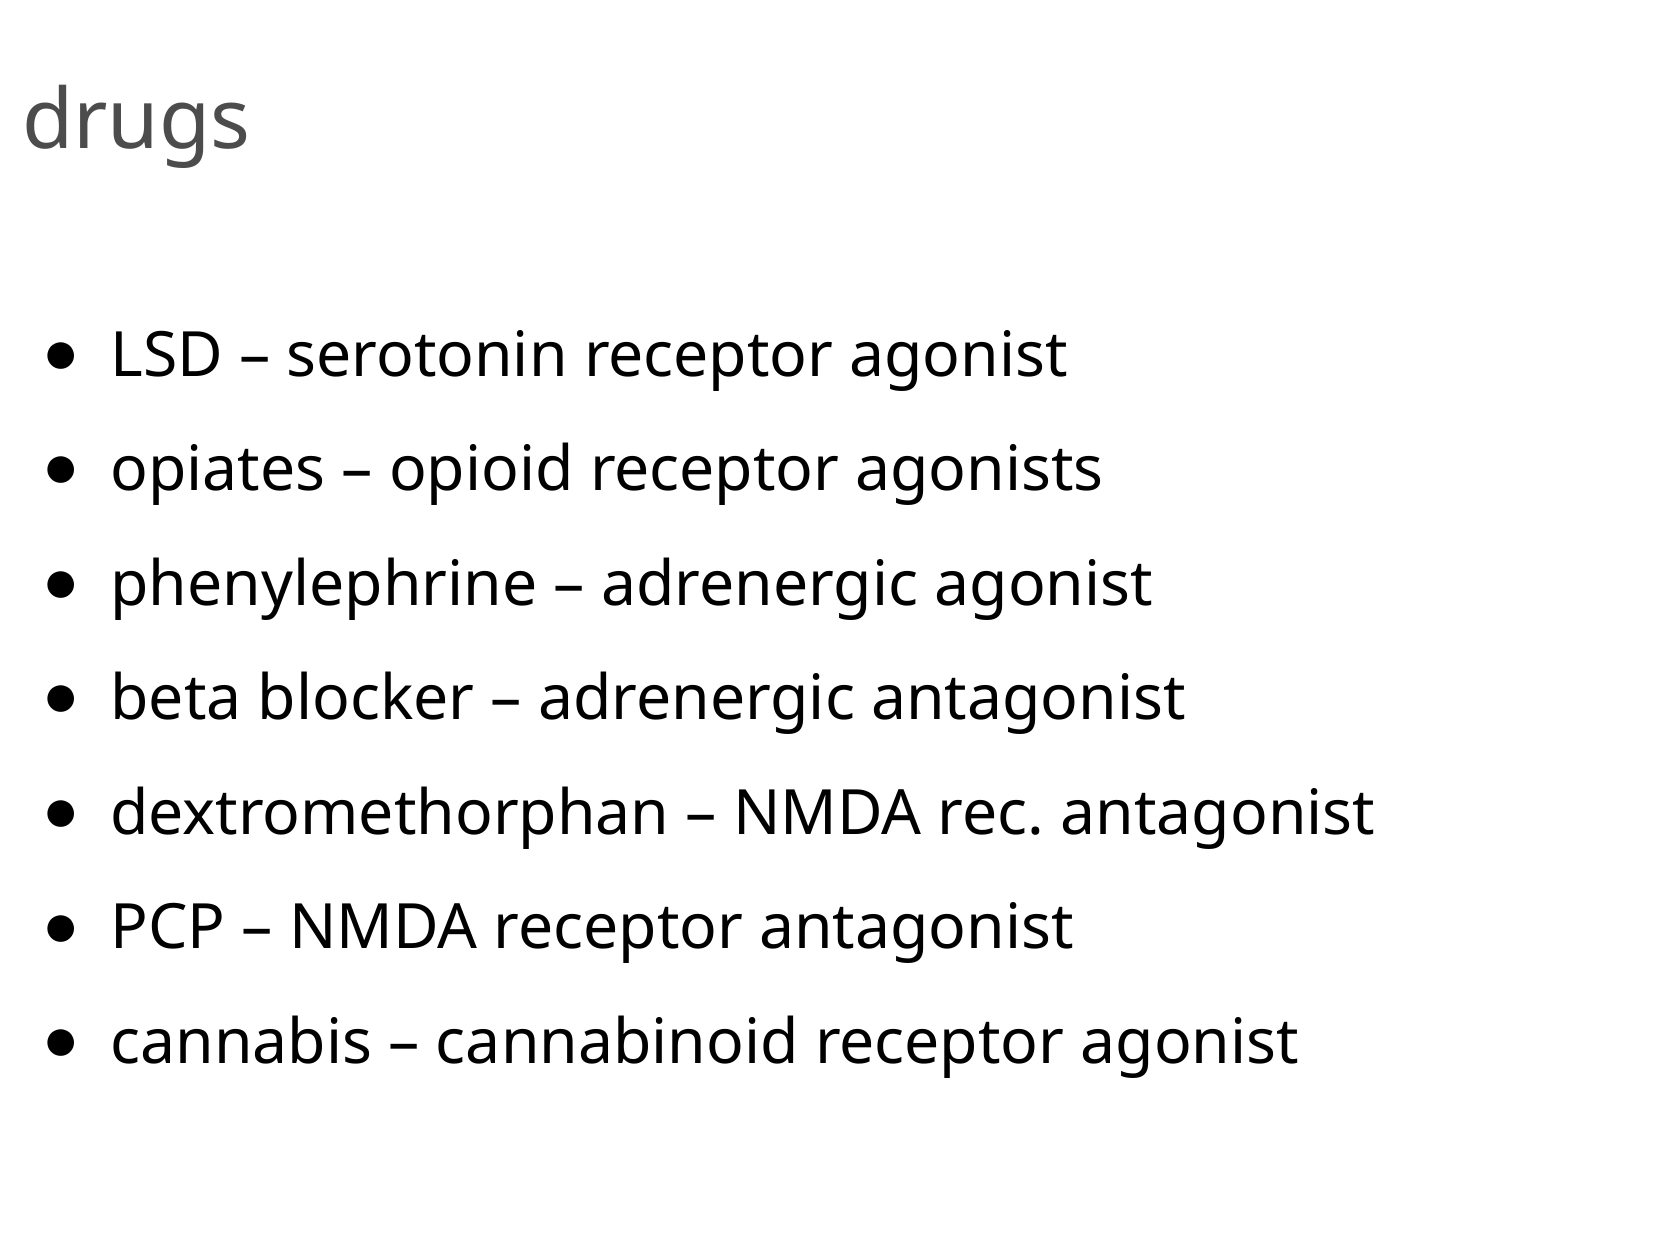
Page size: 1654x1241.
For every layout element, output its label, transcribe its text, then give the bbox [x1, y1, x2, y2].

list LSD – serotonin receptor agonist opiates – opioid receptor agonists phenylephrine – adrenergic agonist beta blocker – adrenergic antagonist dextromethorphan – NMDA rec. antagonist PCP – NMDA receptor antagonist cannabis – cannabinoid receptor agonist [25, 226, 1654, 1166]
title drugs [22, 19, 1654, 213]
